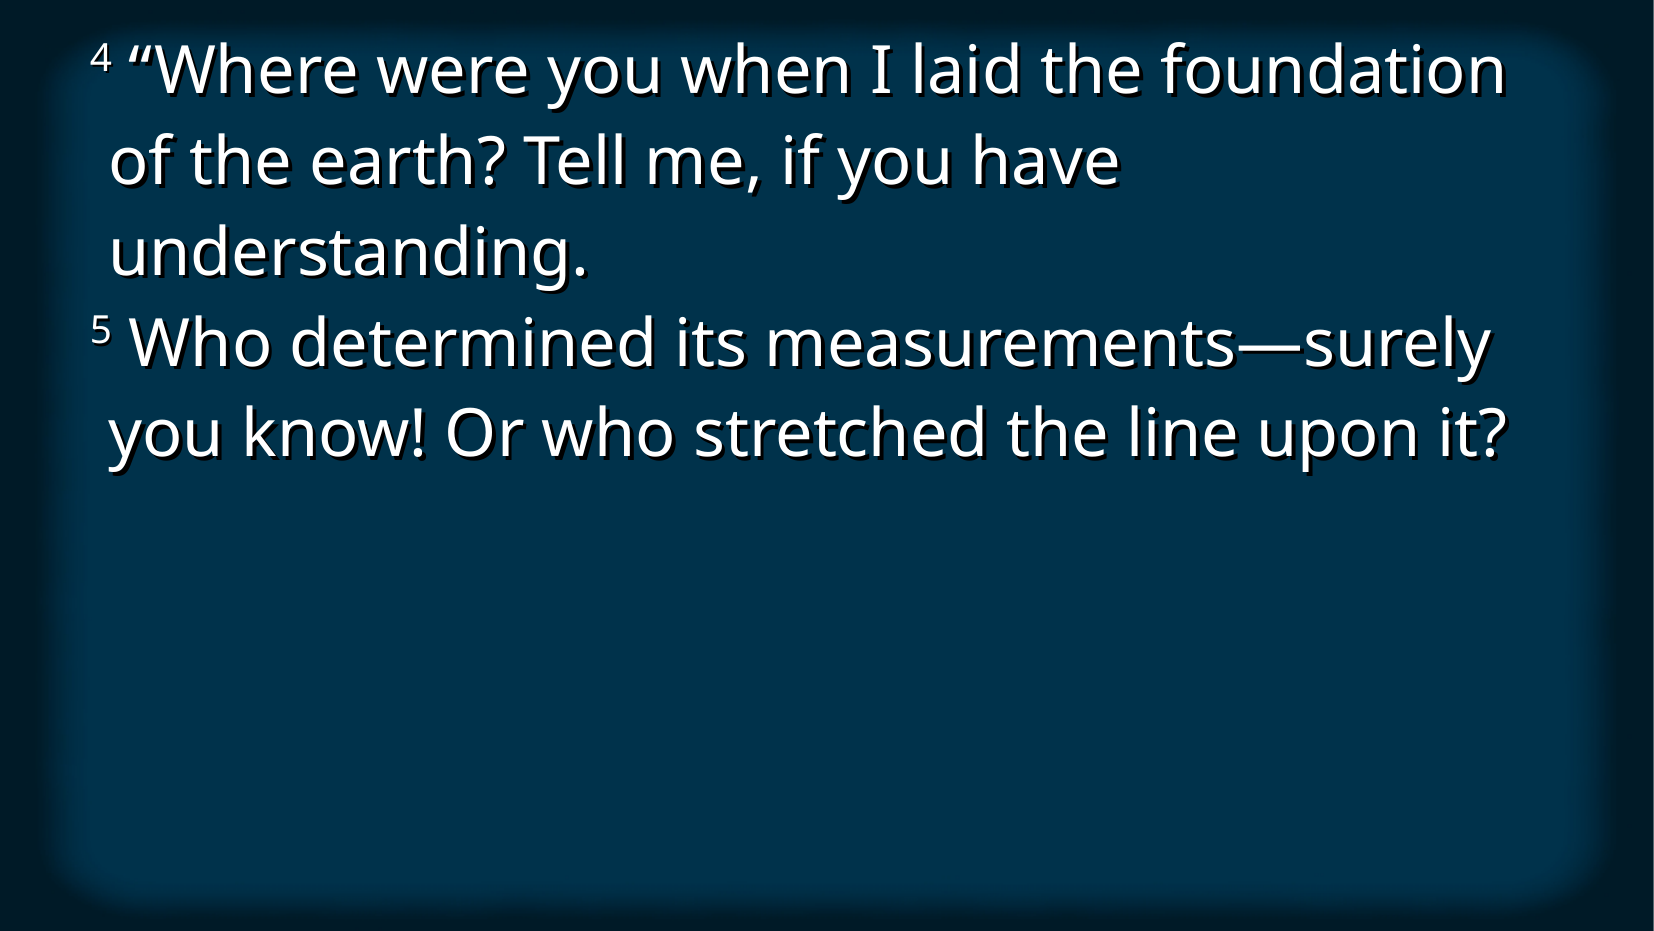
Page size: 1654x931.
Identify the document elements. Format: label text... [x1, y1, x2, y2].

text_box 4 “Where were you when I laid the foundation of the earth? Tell me, if you have understanding. 5 Who determined its measurements—surely you know! Or who stretched the line upon it? [75, 15, 1591, 385]
picture [0, 0, 1654, 931]
